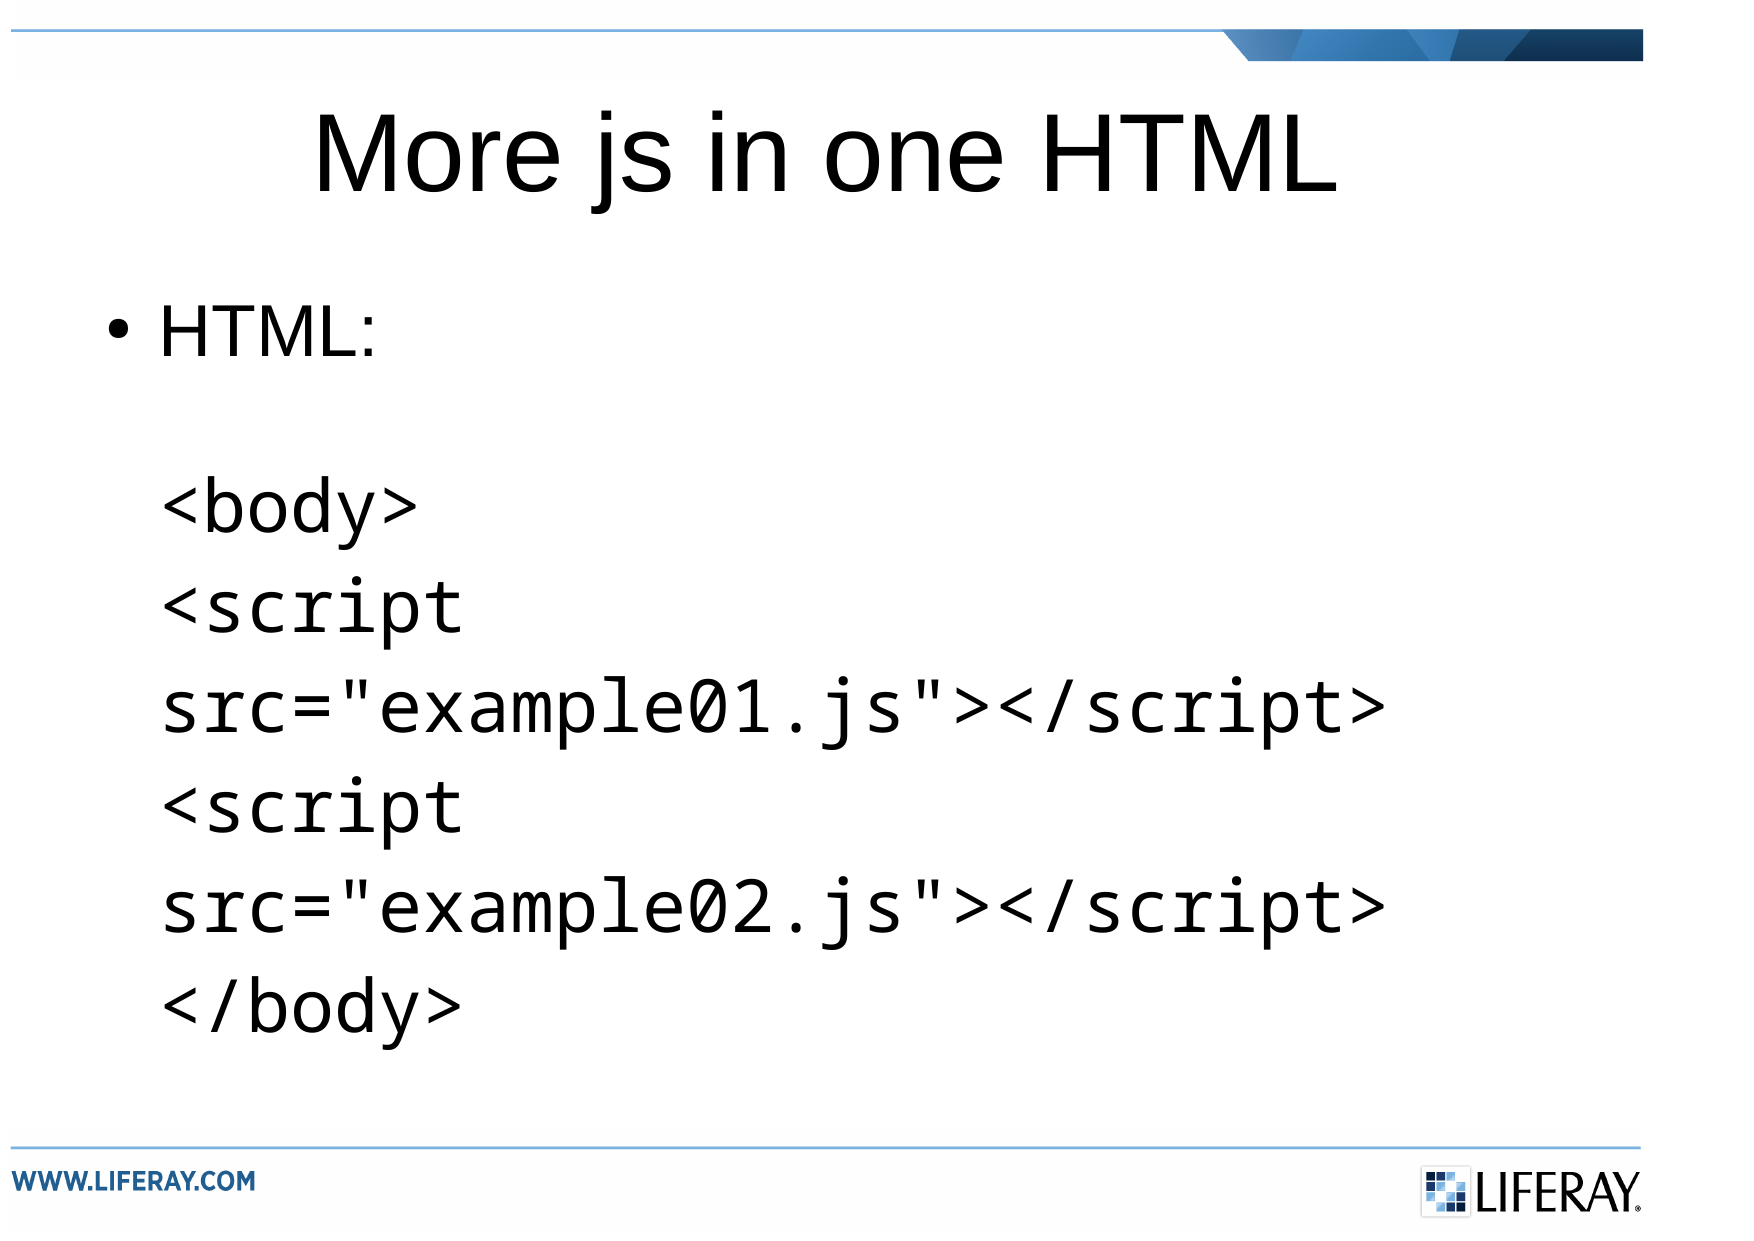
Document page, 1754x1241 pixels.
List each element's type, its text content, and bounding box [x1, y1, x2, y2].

picture [11, 0, 1644, 84]
picture [9, 1124, 1642, 1234]
title More js in one HTML [82, 49, 1571, 257]
list HTML: <body> <script src="example01.js"></script> <script src="example02.js"></script> </body> [87, 290, 1667, 1109]
